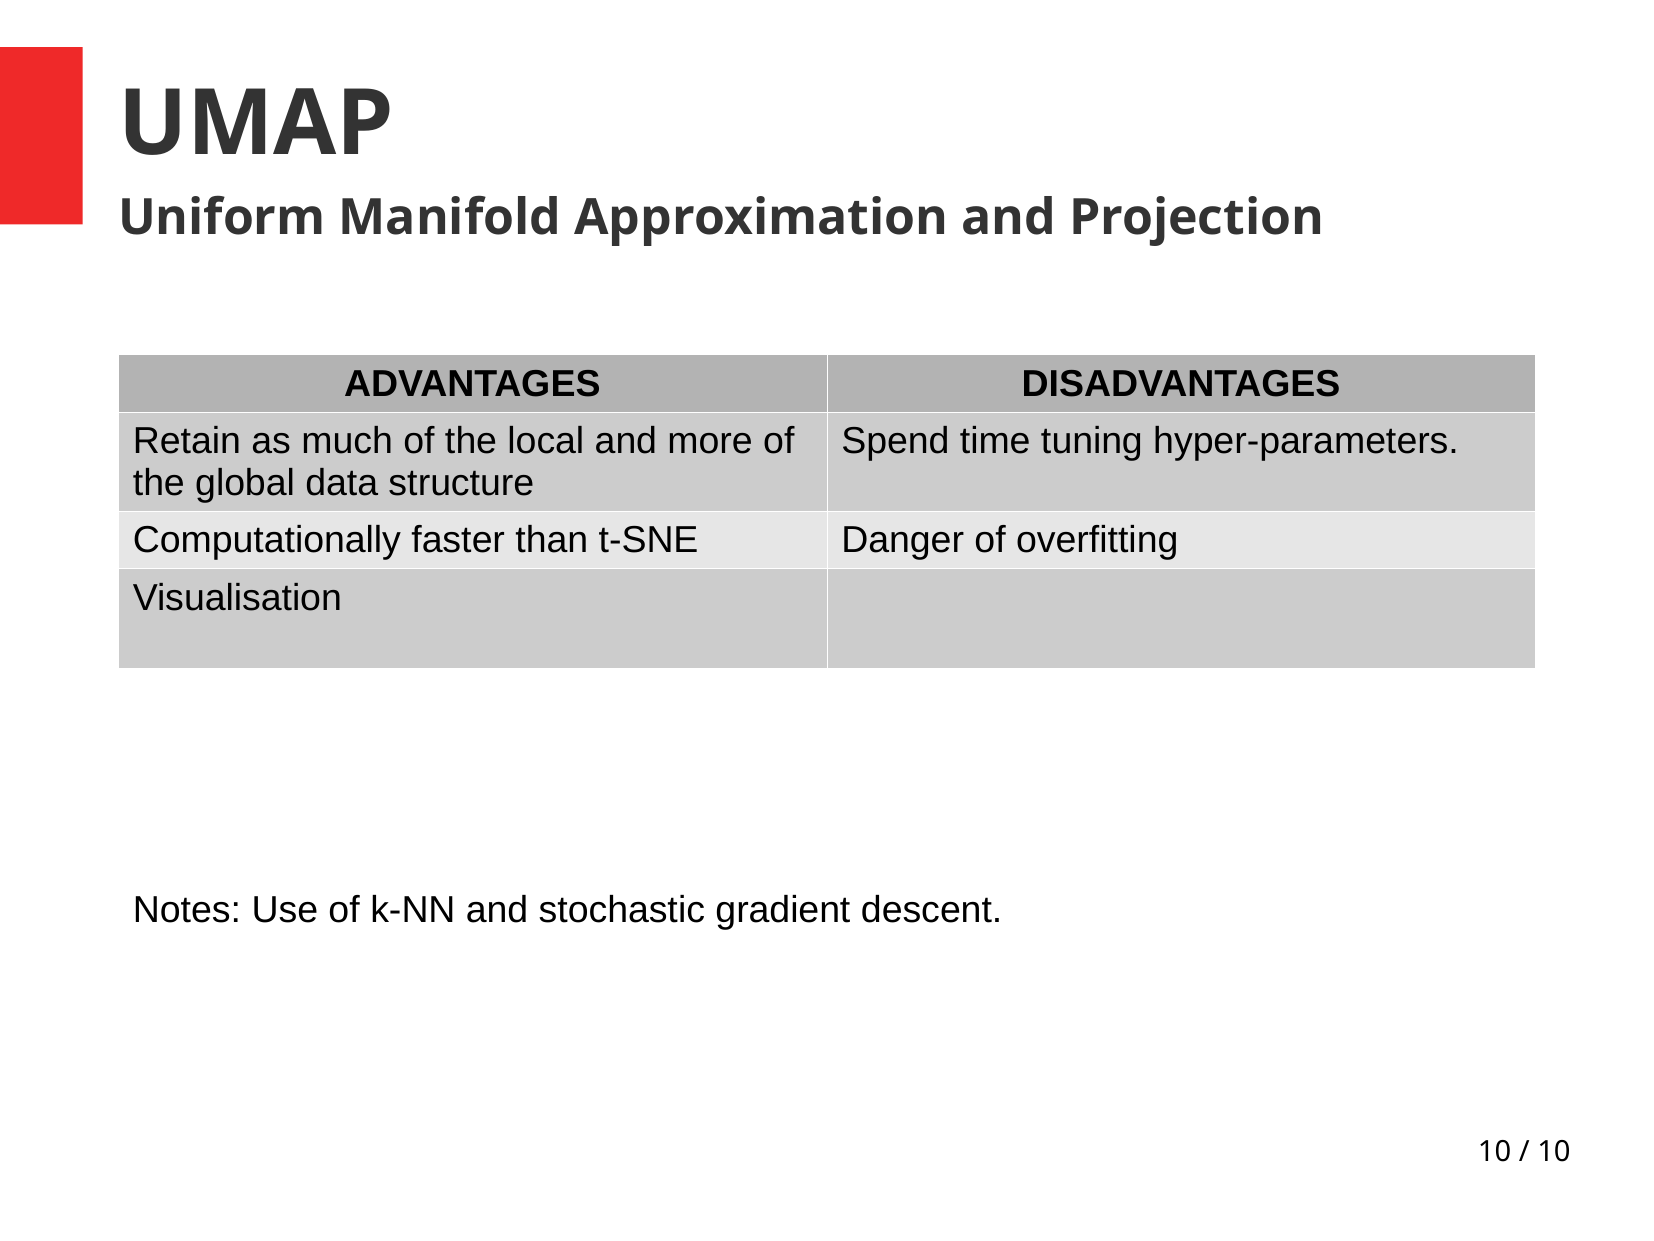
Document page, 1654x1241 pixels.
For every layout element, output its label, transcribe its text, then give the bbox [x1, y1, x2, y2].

table_cell Spend time tuning hyper-parameters. [828, 413, 1535, 511]
table_cell [828, 569, 1535, 668]
table_header DISADVANTAGES [828, 355, 1535, 412]
table_cell Visualisation [119, 569, 827, 668]
table_cell Retain as much of the local and more of the global data structure [119, 413, 827, 511]
table_cell Danger of overfitting [828, 512, 1535, 568]
text_box Notes: Use of k-NN and stochastic gradient descent. [118, 881, 1641, 981]
title UMAP Uniform Manifold Approximation and Projection [118, 49, 1571, 257]
table_header ADVANTAGES [119, 355, 827, 412]
table_cell Computationally faster than t-SNE [119, 512, 827, 568]
